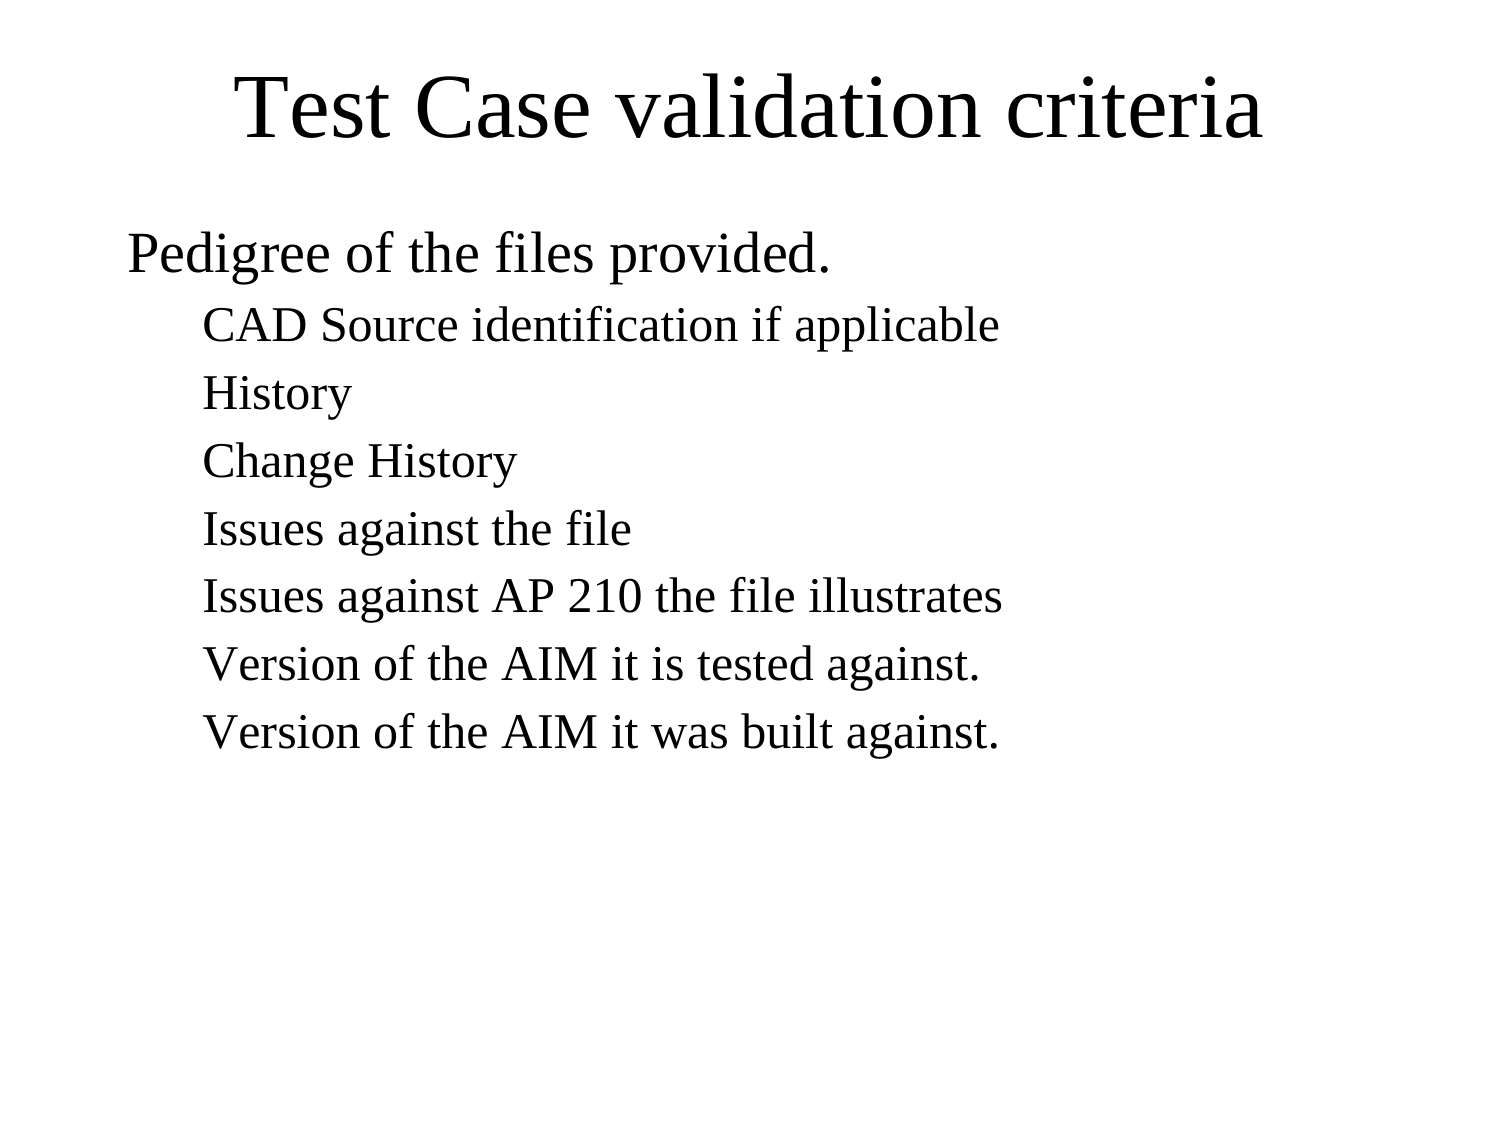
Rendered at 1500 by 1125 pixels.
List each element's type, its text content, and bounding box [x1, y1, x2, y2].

title Test Case validation criteria [112, 12, 1388, 201]
list Pedigree of the files provided. CAD Source identification if applicable History Change History Issues against the file Issues against AP 210 the file illustrates Version of the AIM it is tested against. Version of the AIM it was built against. [112, 212, 1388, 888]
